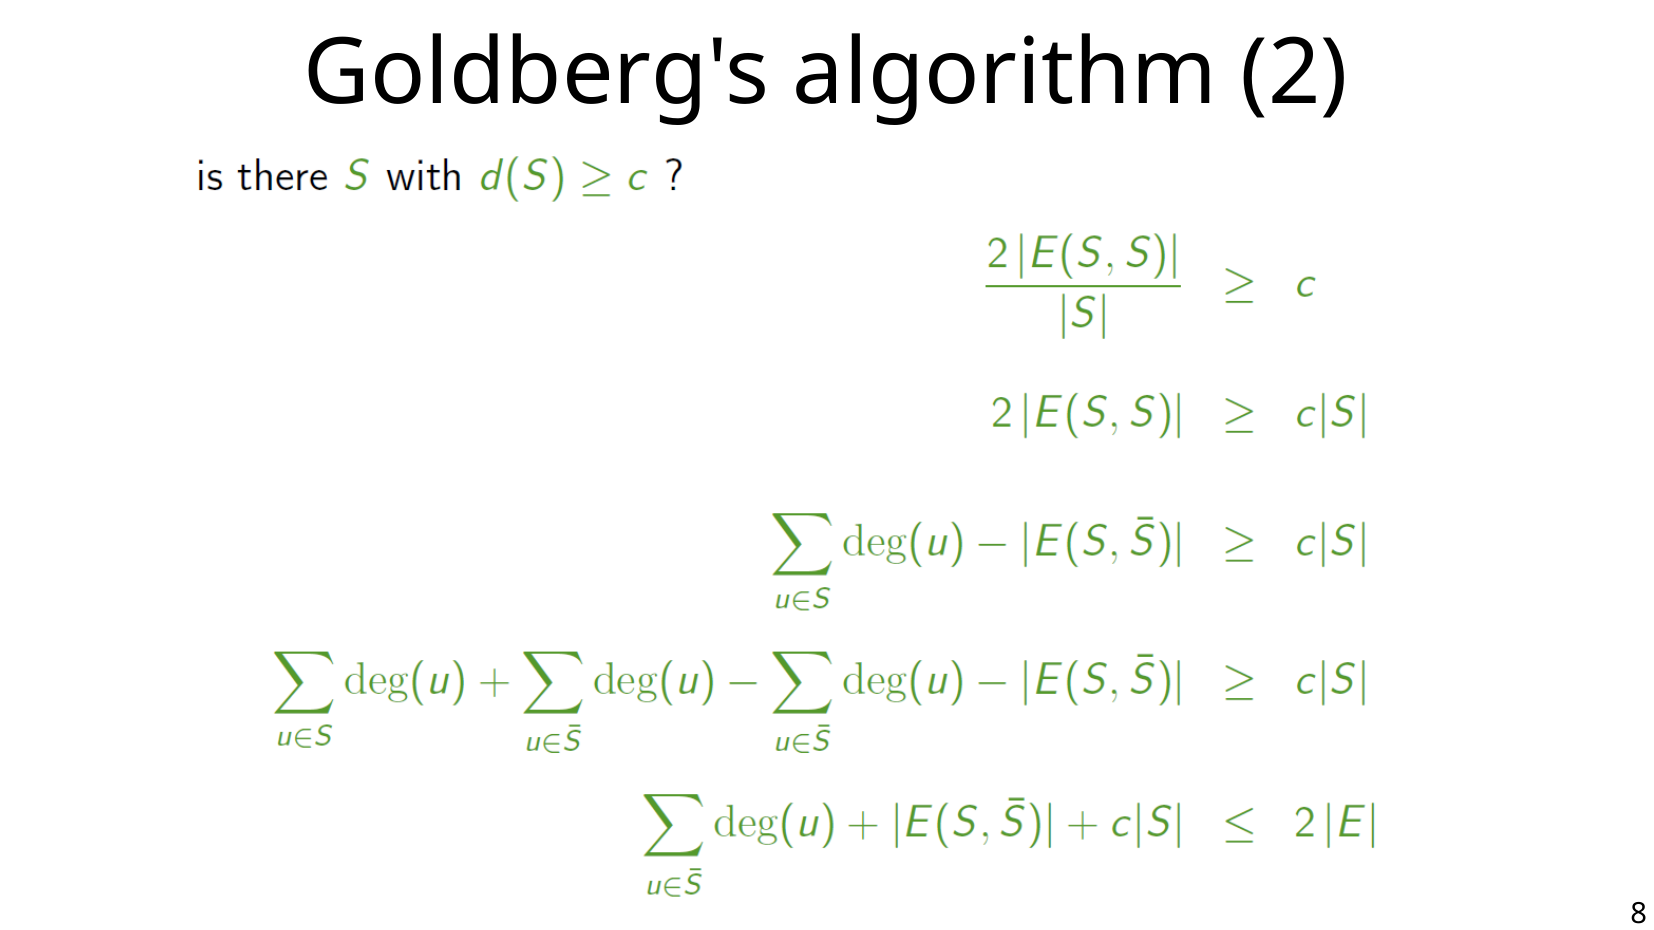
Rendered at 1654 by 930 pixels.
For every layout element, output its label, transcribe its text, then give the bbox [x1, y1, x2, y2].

title Goldberg's algorithm (2) [82, 1, 1571, 135]
picture [180, 132, 1410, 922]
